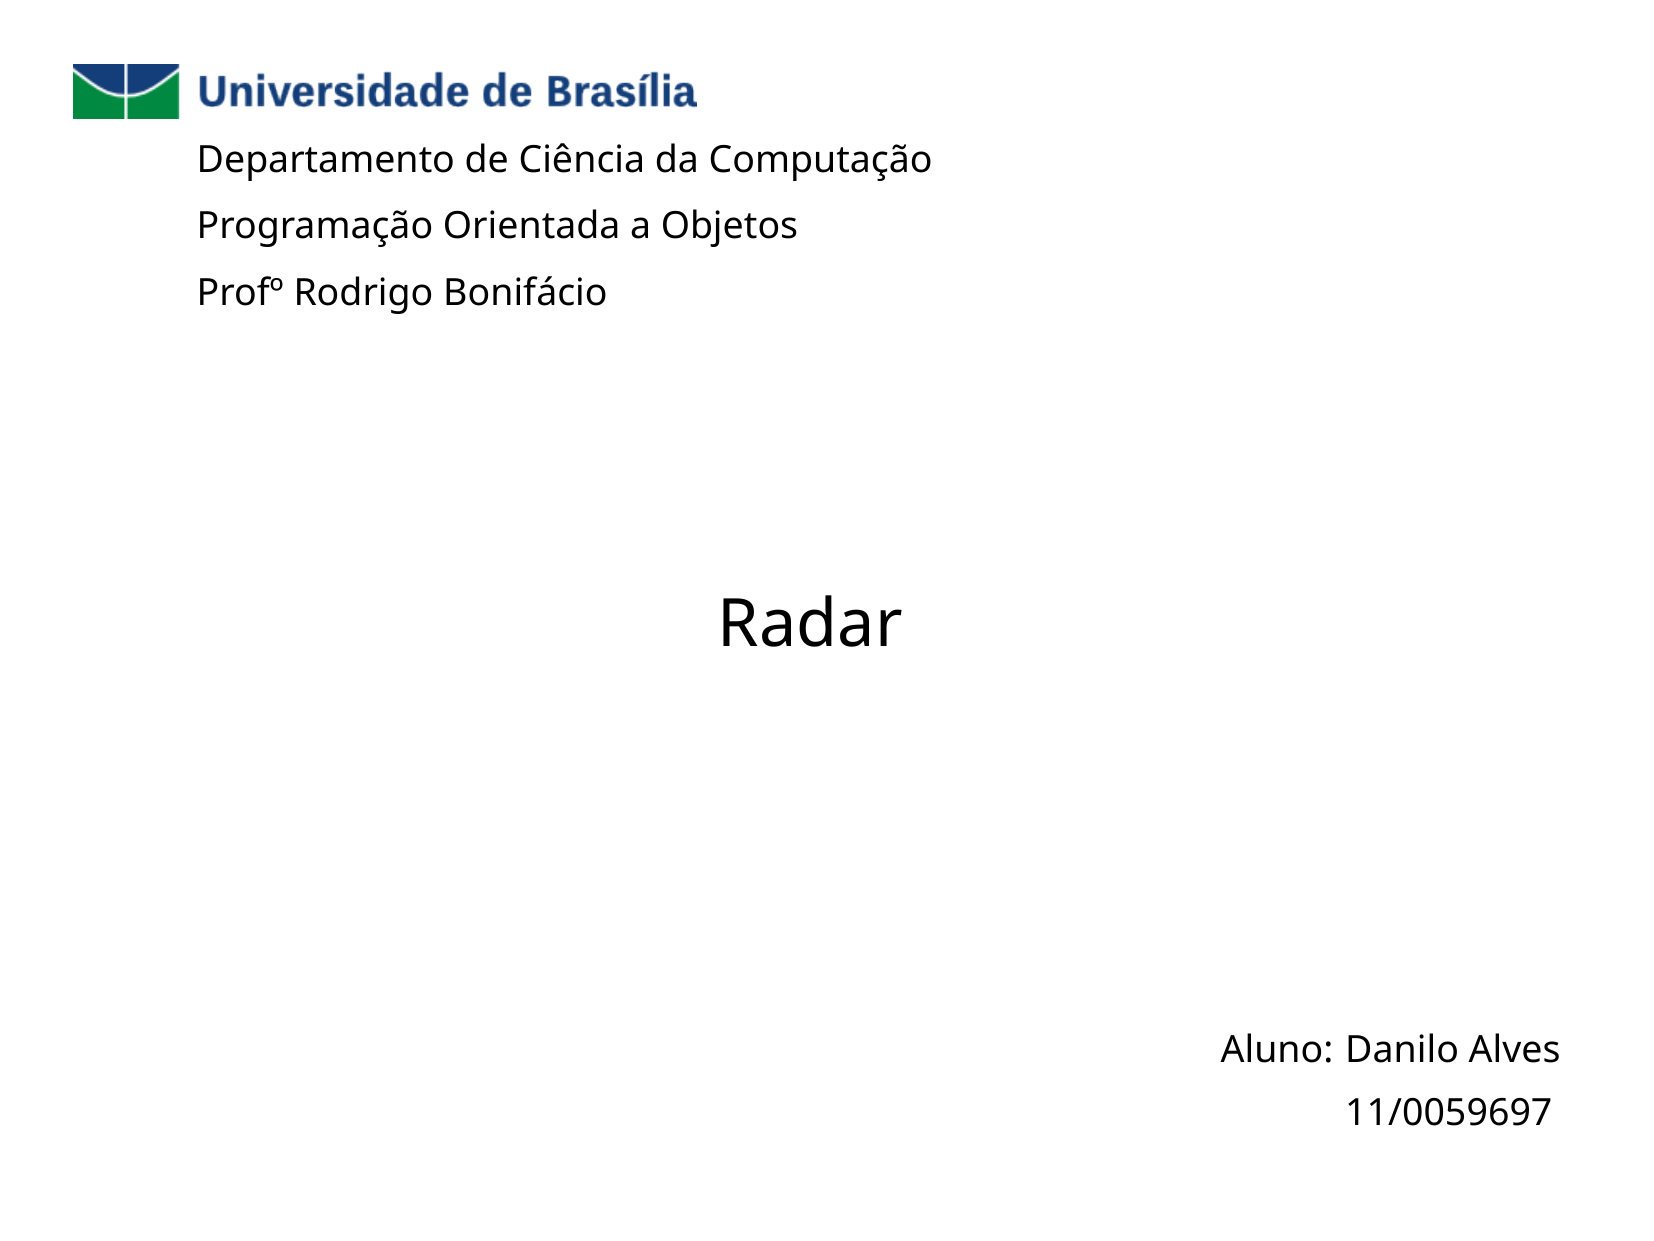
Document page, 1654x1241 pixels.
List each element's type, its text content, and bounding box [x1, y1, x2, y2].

table_cell [1087, 1080, 1339, 1143]
table_cell 11/0059697 [1339, 1080, 1592, 1143]
table_header Departamento de Ciência da Computação [182, 124, 1051, 191]
table_header Aluno: [1087, 1017, 1339, 1080]
table_cell Profº Rodrigo Bonifácio [182, 257, 1051, 324]
subtitle Radar [82, 260, 1538, 980]
table_cell Programação Orientada a Objetos [182, 191, 1051, 257]
table_cell [182, 324, 1051, 381]
table_header Danilo Alves [1339, 1017, 1592, 1080]
picture [73, 64, 697, 119]
